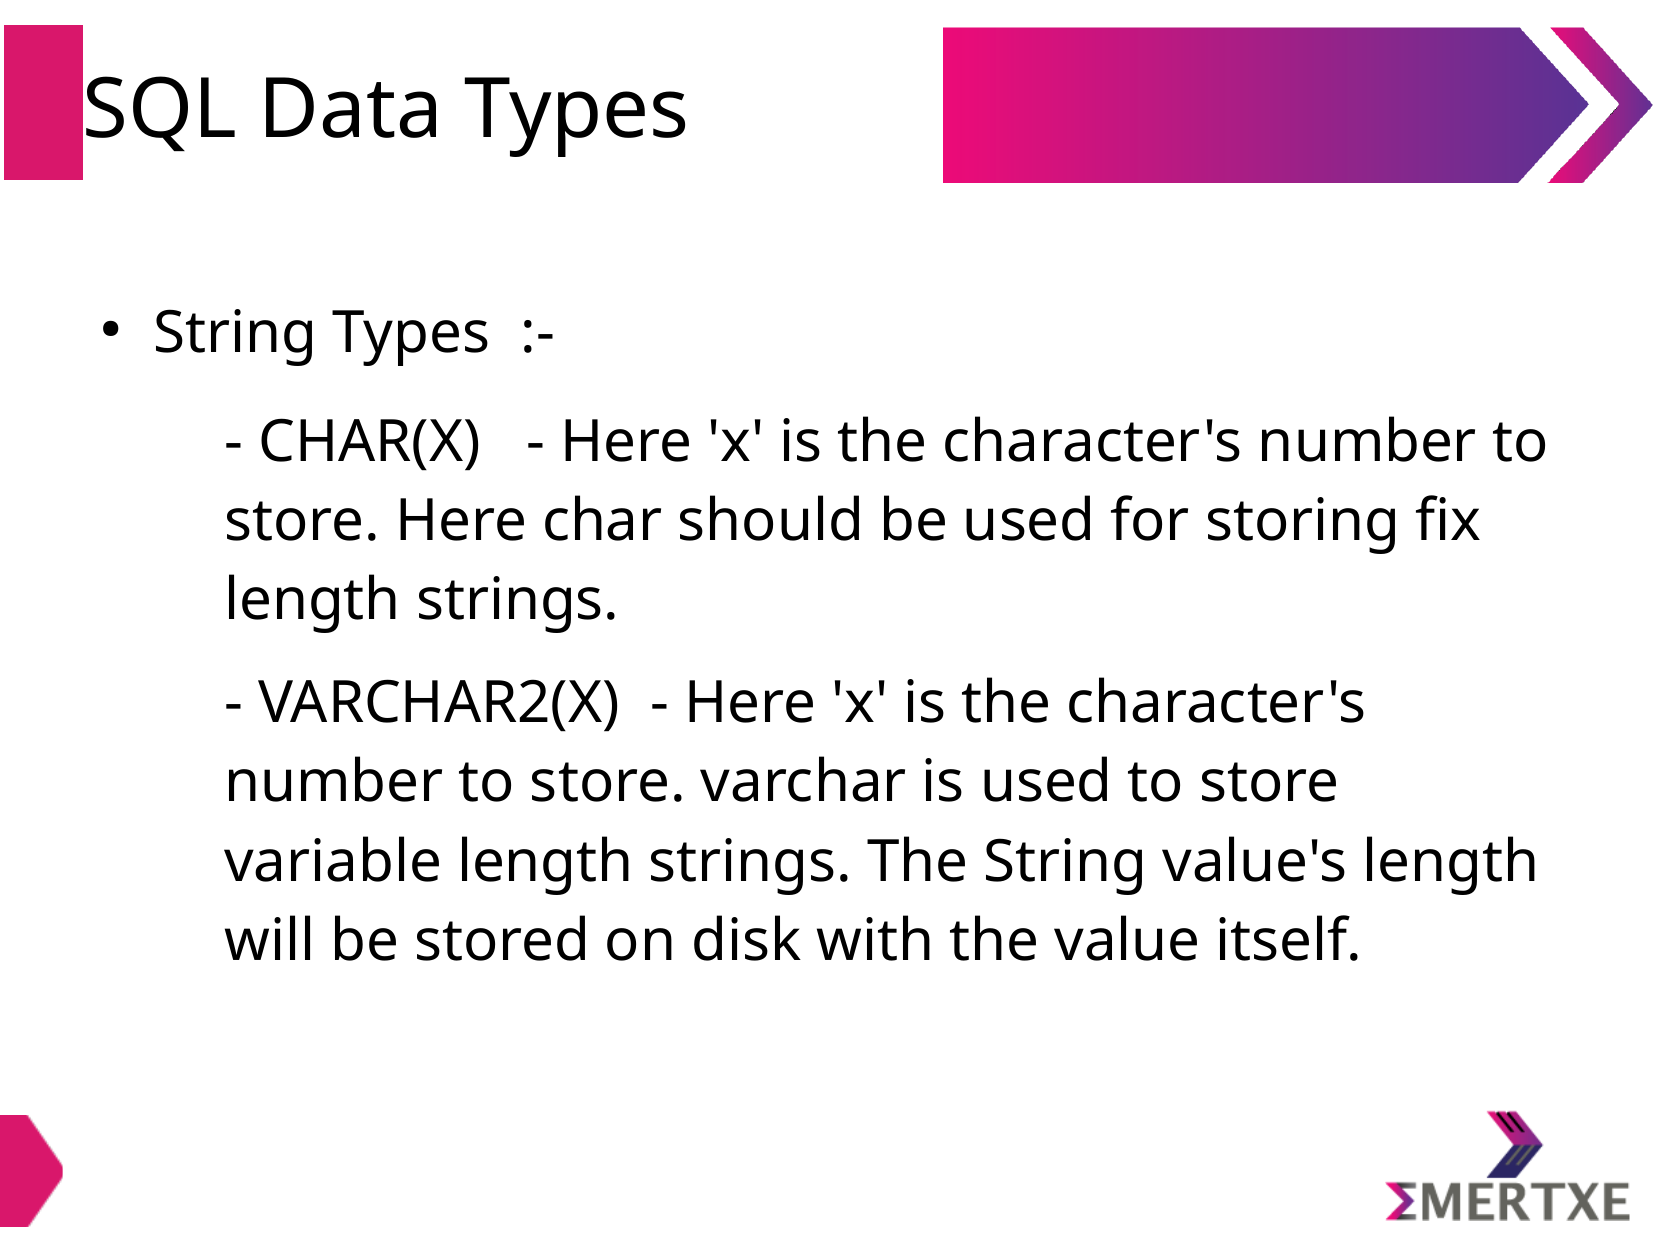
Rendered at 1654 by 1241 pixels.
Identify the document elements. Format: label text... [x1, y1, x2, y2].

picture [1571, 27, 1653, 183]
list String Types :- - CHAR(X) - Here 'x' is the character's number to store. Here char should be used for storing fix length strings. - VARCHAR2(X) - Here 'x' is the character's number to store. varchar is used to store variable length strings. The String value's length will be stored on disk with the value itself. [82, 290, 1571, 1010]
title SQL Data Types [82, 2, 1571, 210]
picture [1385, 1107, 1631, 1221]
